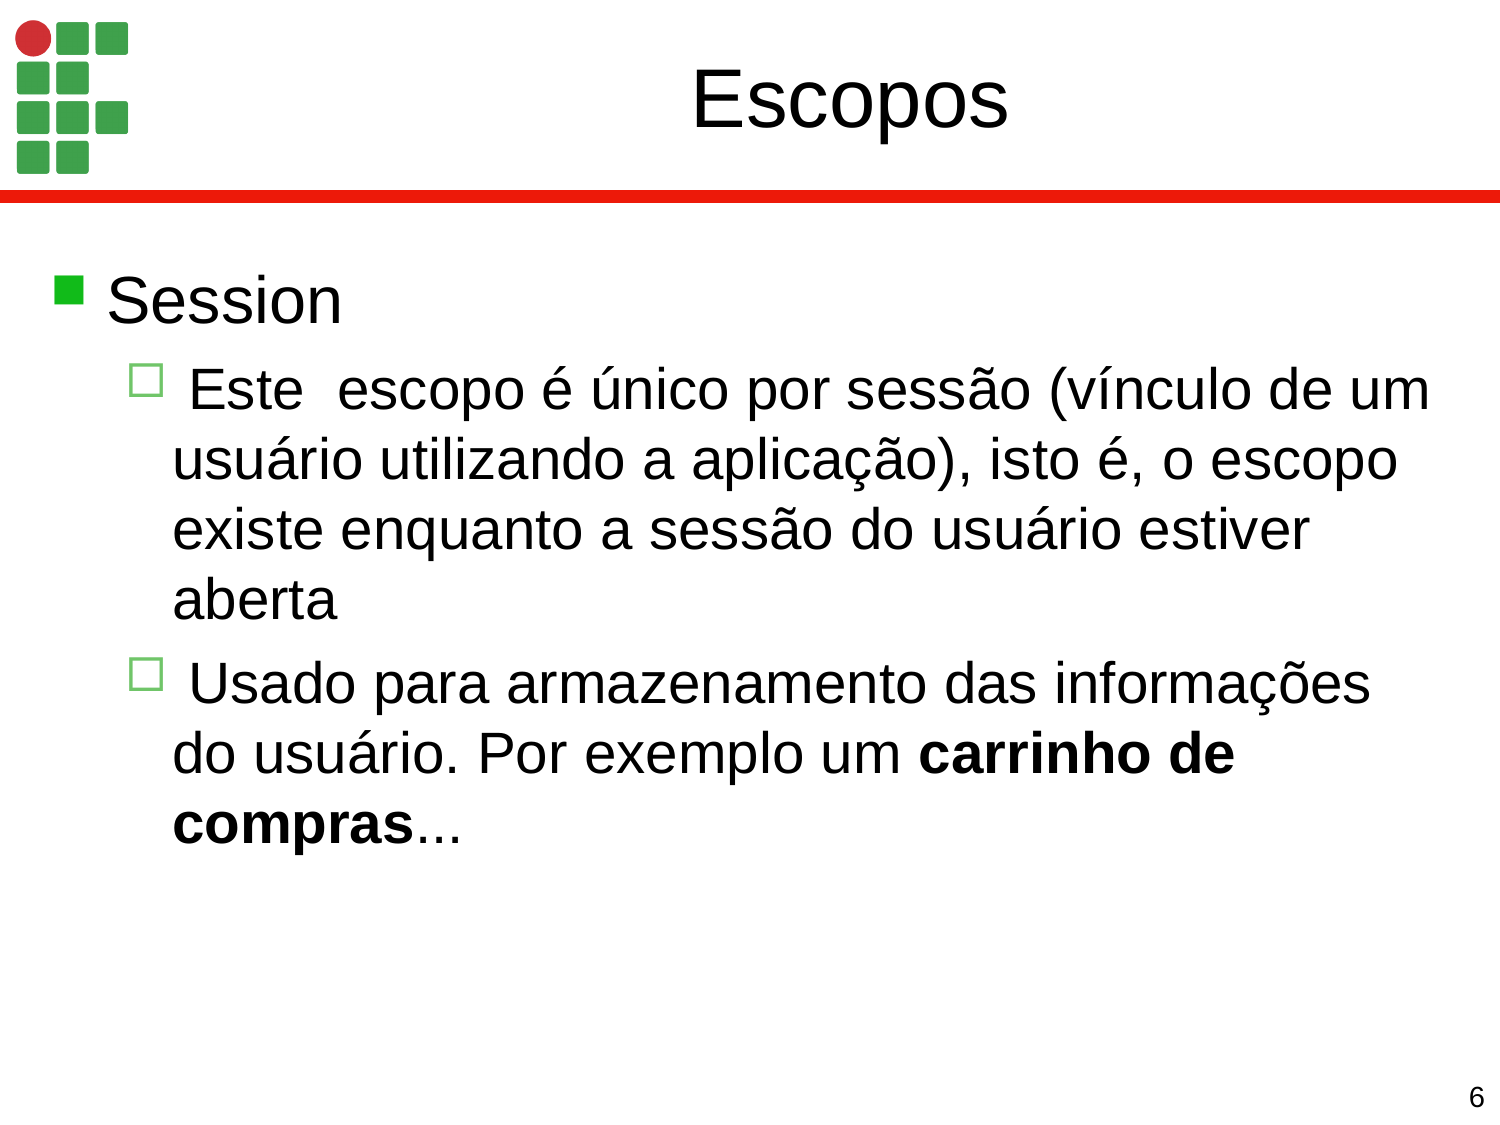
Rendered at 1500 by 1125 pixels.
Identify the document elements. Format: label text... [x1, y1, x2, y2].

picture [14, 16, 130, 178]
text_box <number> [1074, 1070, 1500, 1107]
title Escopos [230, 0, 1471, 188]
list Session Este escopo é único por sessão (vínculo de um usuário utilizando a aplicação), isto é, o escopo existe enquanto a sessão do usuário estiver aberta Usado para armazenamento das informações do usuário. Por exemplo um carrinho de compras... [35, 249, 1477, 1125]
